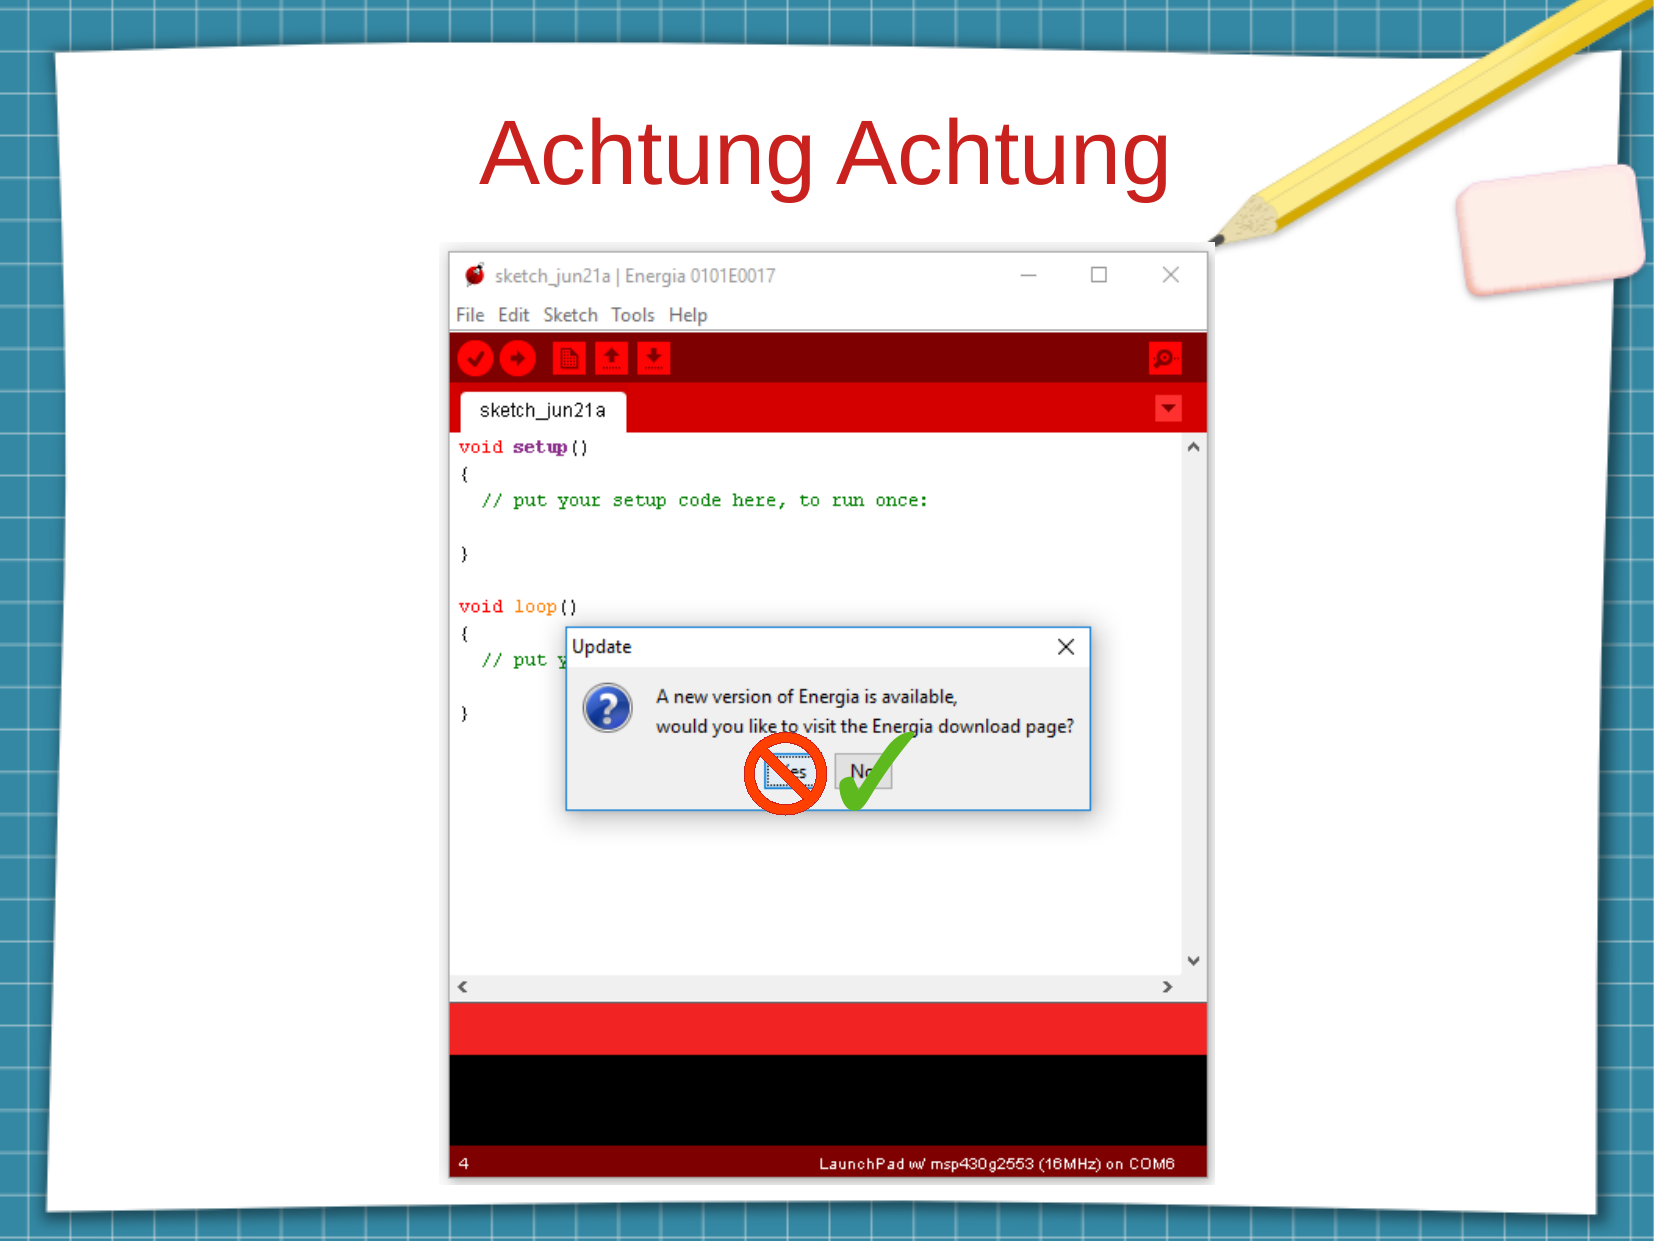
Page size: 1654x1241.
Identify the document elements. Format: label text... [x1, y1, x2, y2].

text_box [744, 732, 827, 816]
title Achtung Achtung [82, 49, 1571, 257]
picture [0, 0, 1654, 1241]
